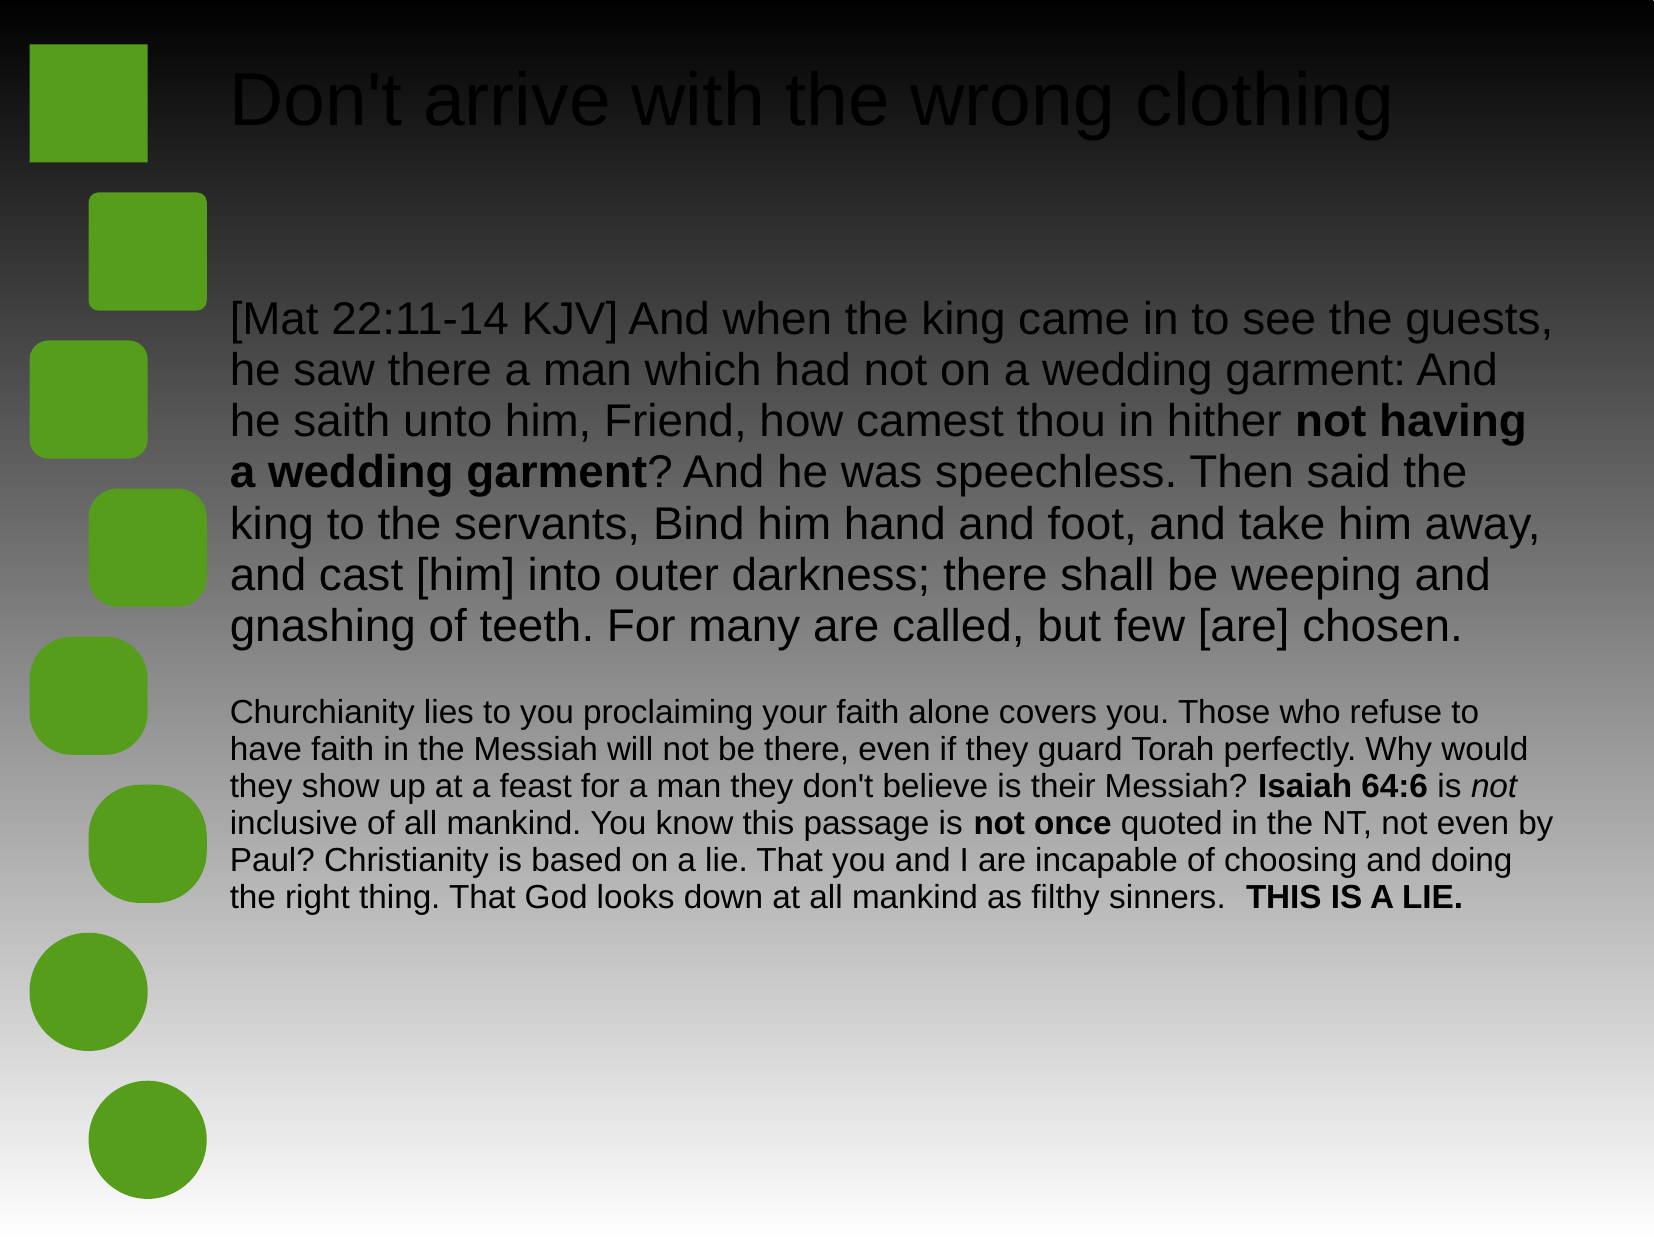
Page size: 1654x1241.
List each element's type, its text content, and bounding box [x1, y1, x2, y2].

list [Mat 22:11-14 KJV] And when the king came in to see the guests, he saw there a man which had not on a wedding garment: And he saith unto him, Friend, how camest thou in hither not having a wedding garment? And he was speechless. Then said the king to the servants, Bind him hand and foot, and take him away, and cast [him] into outer darkness; there shall be weeping and gnashing of teeth. For many are called, but few [are] chosen. Churchianity lies to you proclaiming your faith alone covers you. Those who refuse to have faith in the Messiah will not be there, even if they guard Torah perfectly. Why would they show up at a feast for a man they don't believe is their Messiah? Isaiah 64:6 is not inclusive of all mankind. You know this passage is not once quoted in the NT, not even by Paul? Christianity is based on a lie. That you and I are incapable of choosing and doing the right thing. That God looks down at all mankind as filthy sinners. THIS IS A LIE. [214, 285, 1571, 1104]
title Don't arrive with the wrong clothing [214, 49, 1571, 236]
